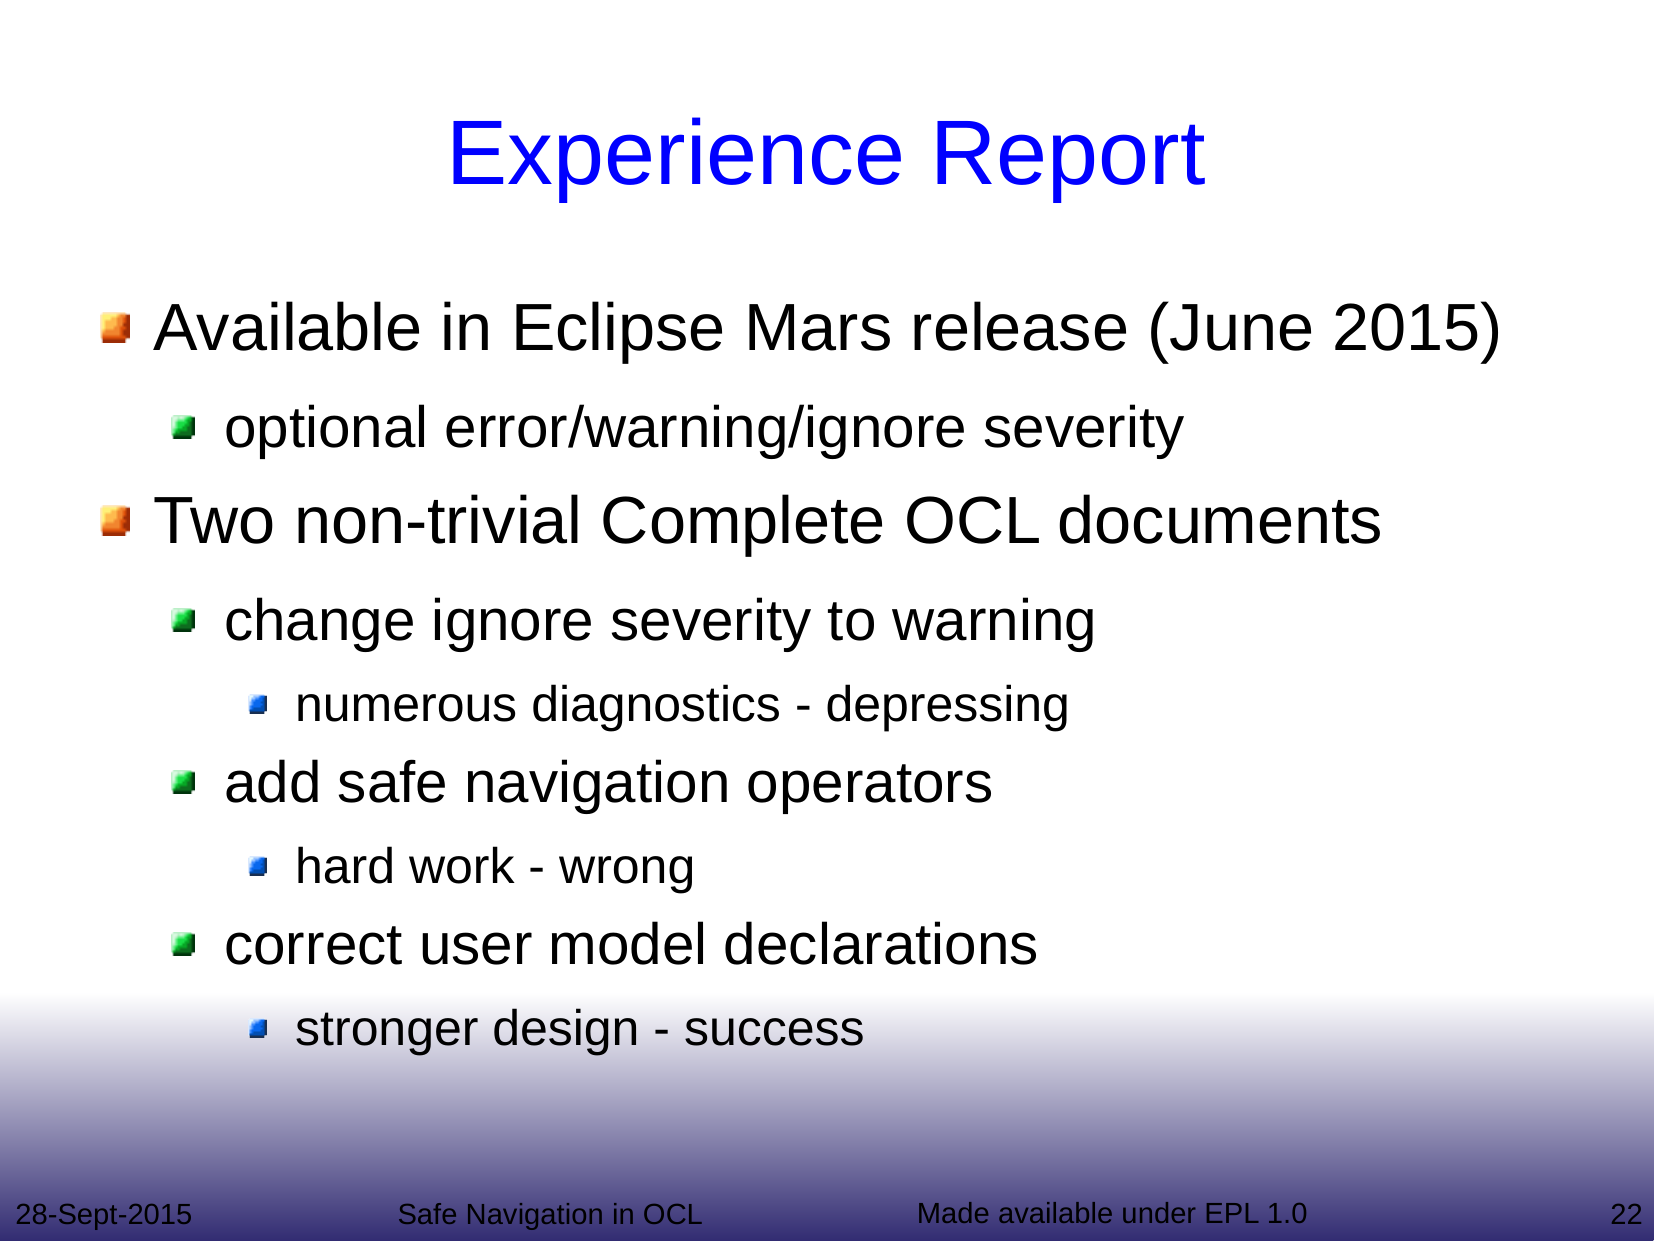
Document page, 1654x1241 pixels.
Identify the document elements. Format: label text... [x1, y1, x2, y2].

title Experience Report [82, 49, 1571, 257]
list Available in Eclipse Mars release (June 2015) optional error/warning/ignore severity Two non-trivial Complete OCL documents change ignore severity to warning numerous diagnostics - depressing add safe navigation operators hard work - wrong correct user model declarations stronger design - success [82, 290, 1571, 1109]
